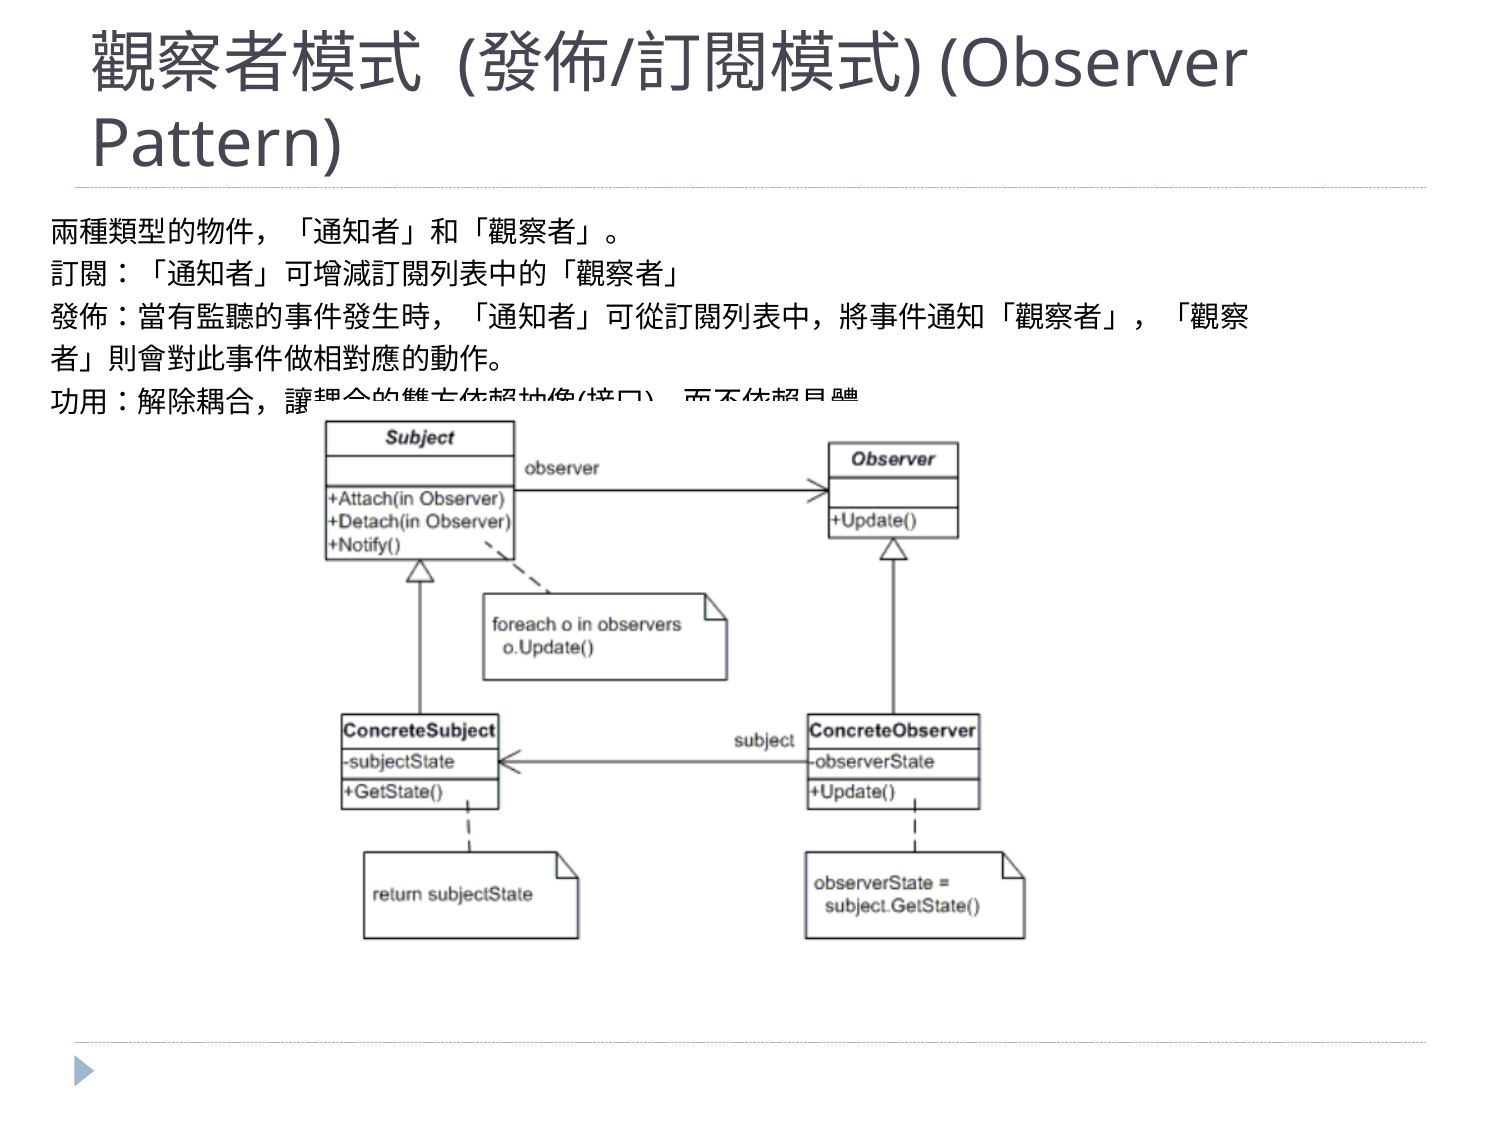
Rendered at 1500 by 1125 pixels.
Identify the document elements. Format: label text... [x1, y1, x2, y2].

text_box 兩種類型的物件，「通知者」和「觀察者」。 訂閱：「通知者」可增減訂閱列表中的「觀察者」 發佈：當有監聽的事件發生時，「通知者」可從訂閱列表中，將事件通知「觀察者」，「觀察者」則會對此事件做相對應的動作。 功用：解除耦合，讓耦合的雙方依賴抽像(接口)，而不依賴具體。 [35, 200, 1300, 942]
picture [307, 401, 1066, 963]
title 觀察者模式 (發佈/訂閱模式) (Observer Pattern) [75, 25, 1426, 188]
